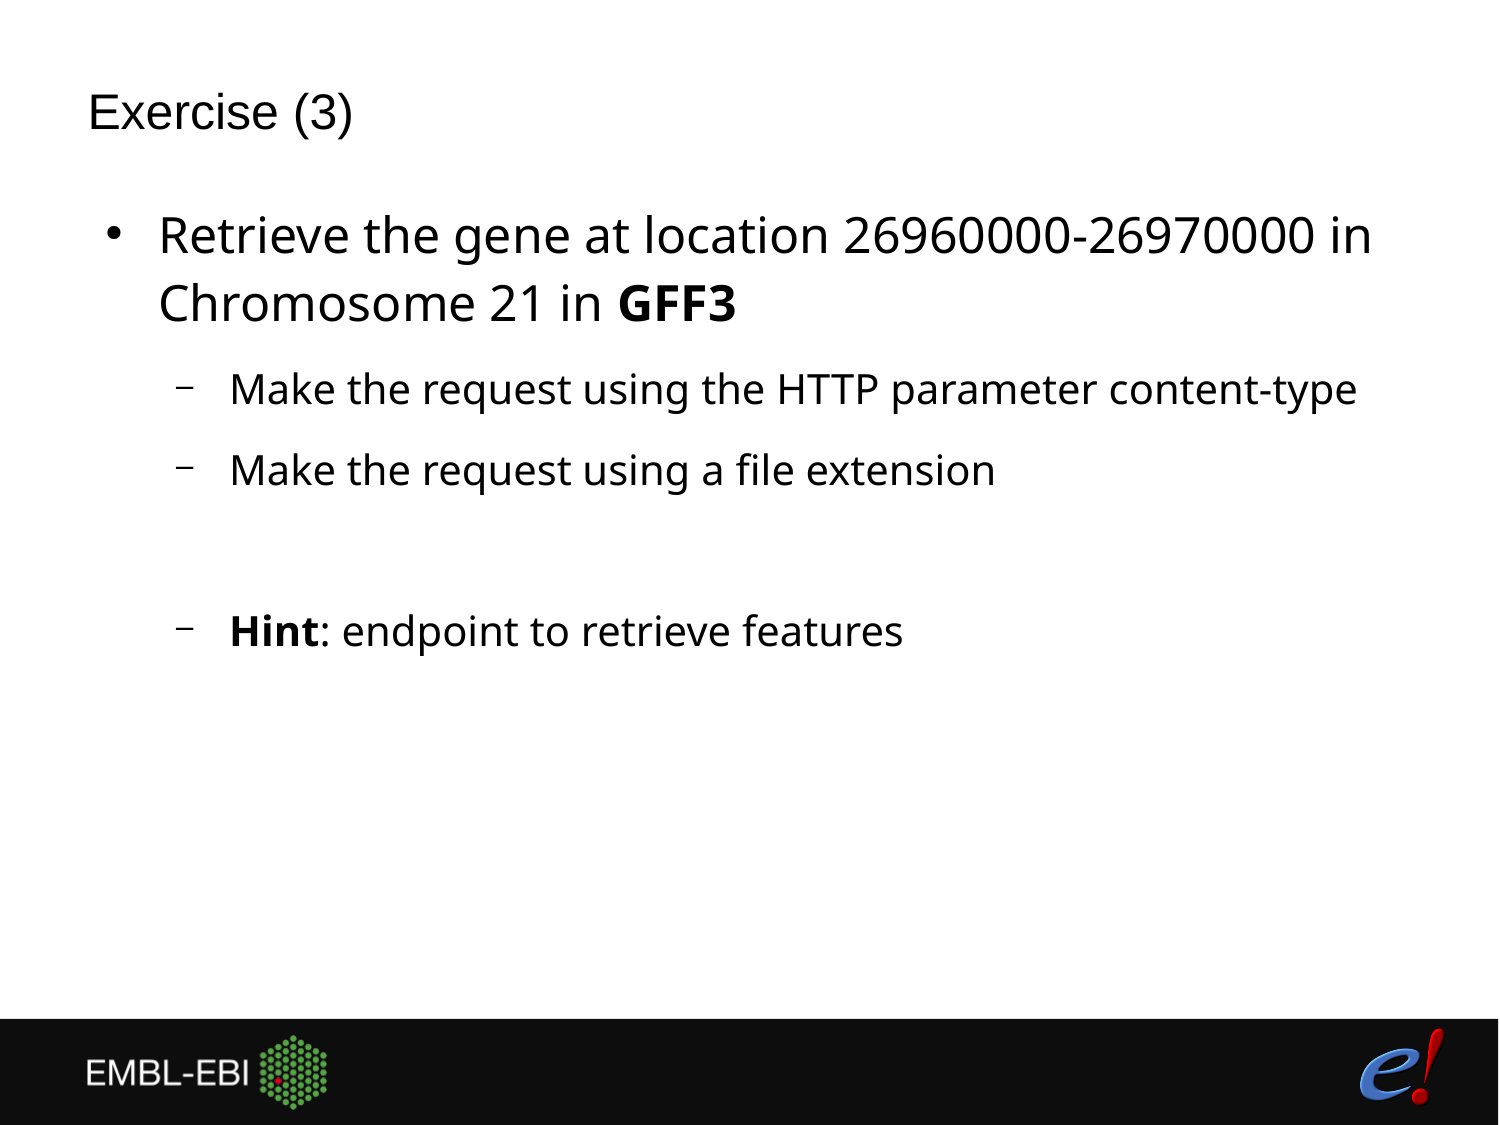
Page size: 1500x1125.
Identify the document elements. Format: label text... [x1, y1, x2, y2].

list Retrieve the gene at location 26960000-26970000 in Chromosome 21 in GFF3 Make the request using the HTTP parameter content-type Make the request using a file extension Hint: endpoint to retrieve features [87, 200, 1425, 914]
title Exercise (3) [87, 50, 1425, 175]
picture [87, 1035, 327, 1110]
picture [1357, 1026, 1448, 1112]
